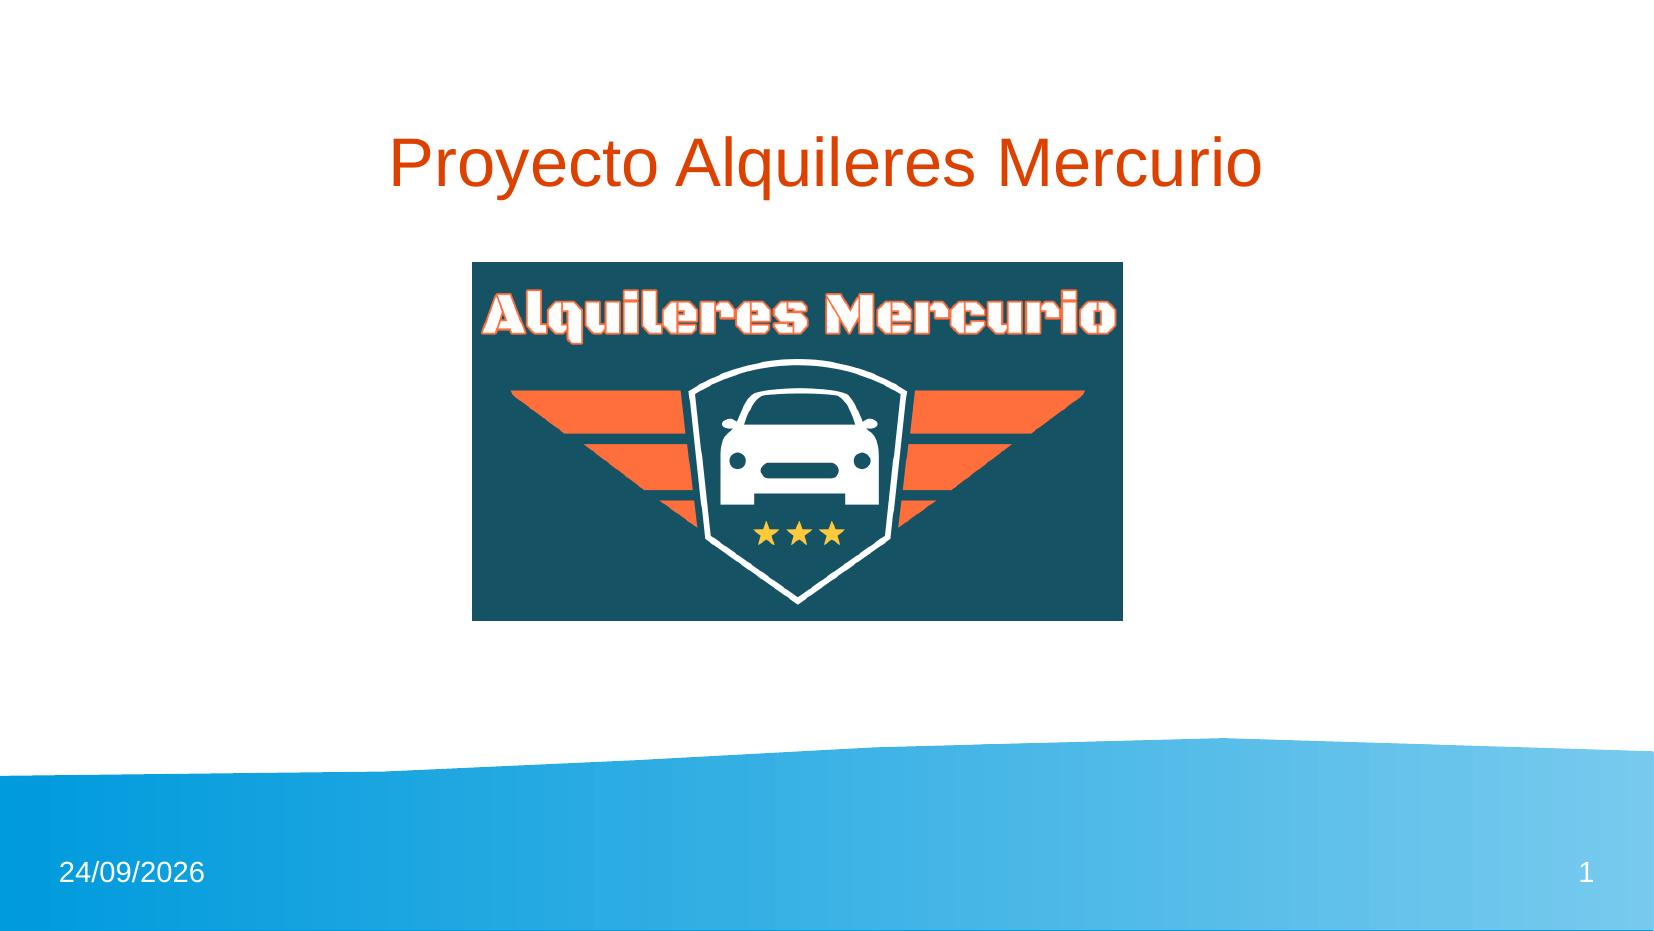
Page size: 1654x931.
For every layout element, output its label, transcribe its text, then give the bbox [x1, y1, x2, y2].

title Proyecto Alquileres Mercurio [0, 59, 1654, 266]
picture [472, 262, 1123, 621]
